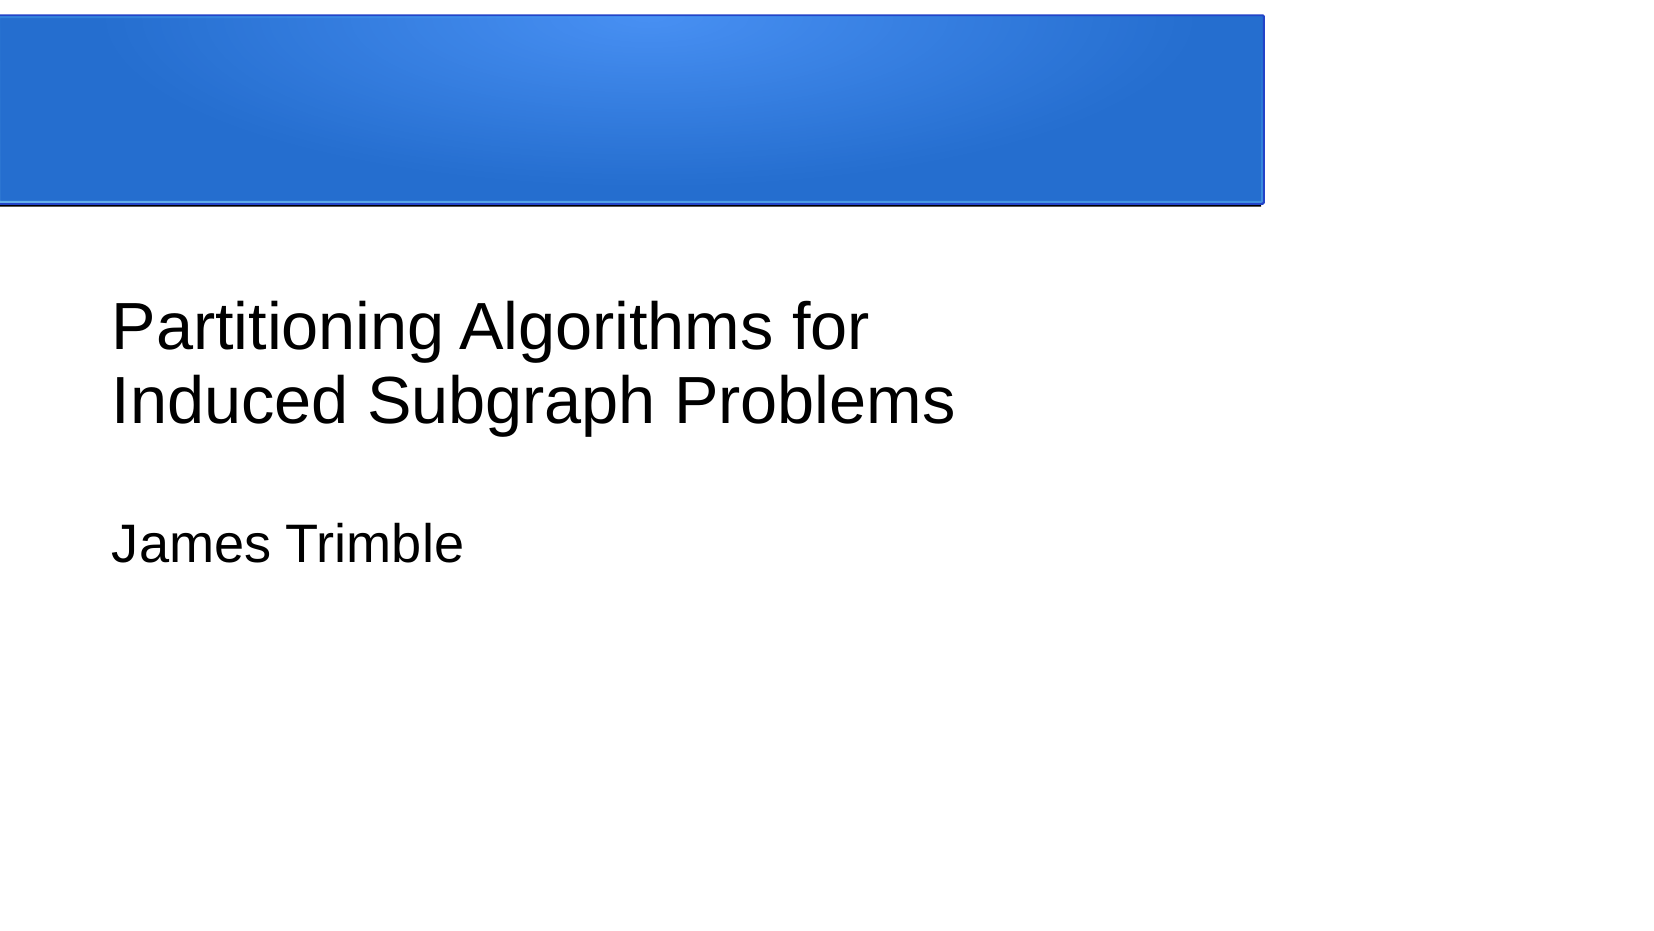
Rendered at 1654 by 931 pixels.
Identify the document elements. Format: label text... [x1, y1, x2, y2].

subtitle Partitioning Algorithms for Induced Subgraph Problems James Trimble [111, 248, 1123, 615]
